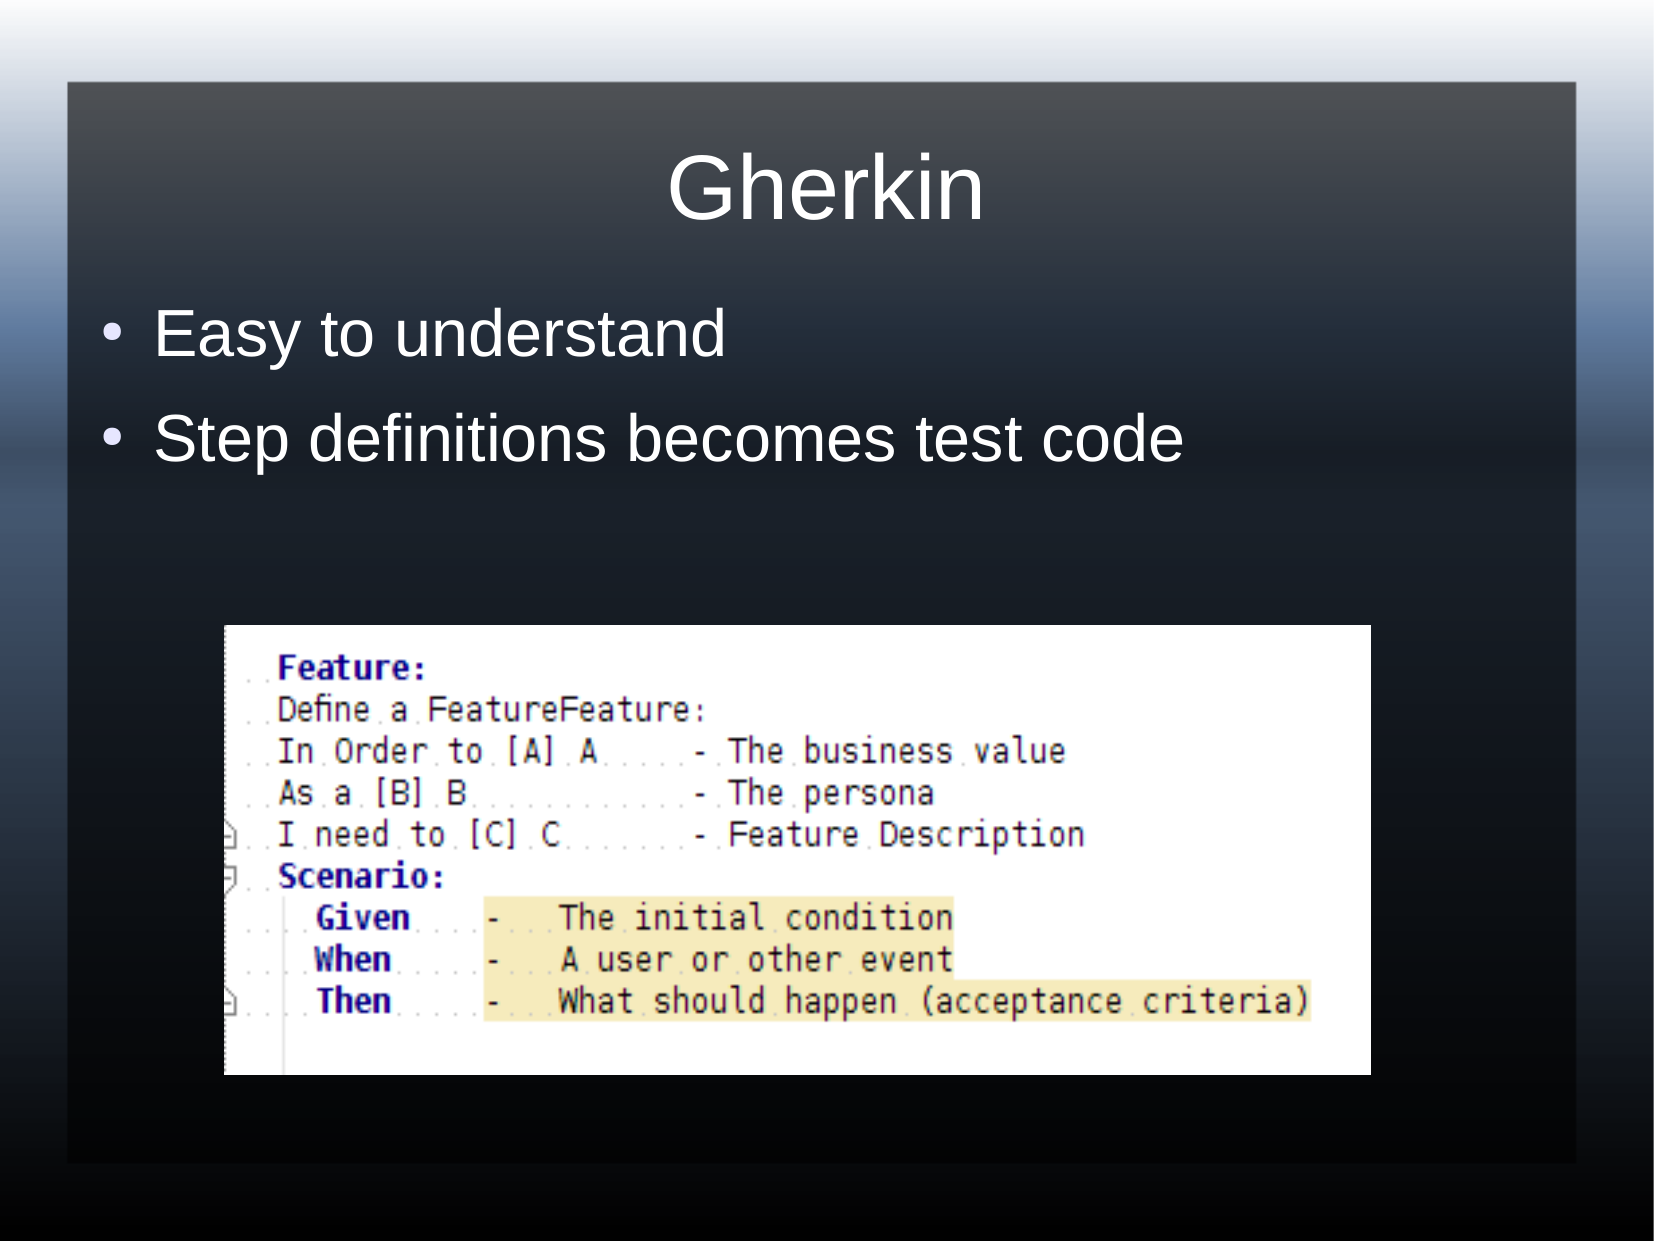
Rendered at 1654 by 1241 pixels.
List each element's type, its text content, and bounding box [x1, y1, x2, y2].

list Easy to understand Step definitions becomes test code [82, 296, 1571, 1016]
title Gherkin [82, 84, 1571, 292]
picture [0, 0, 1654, 1241]
